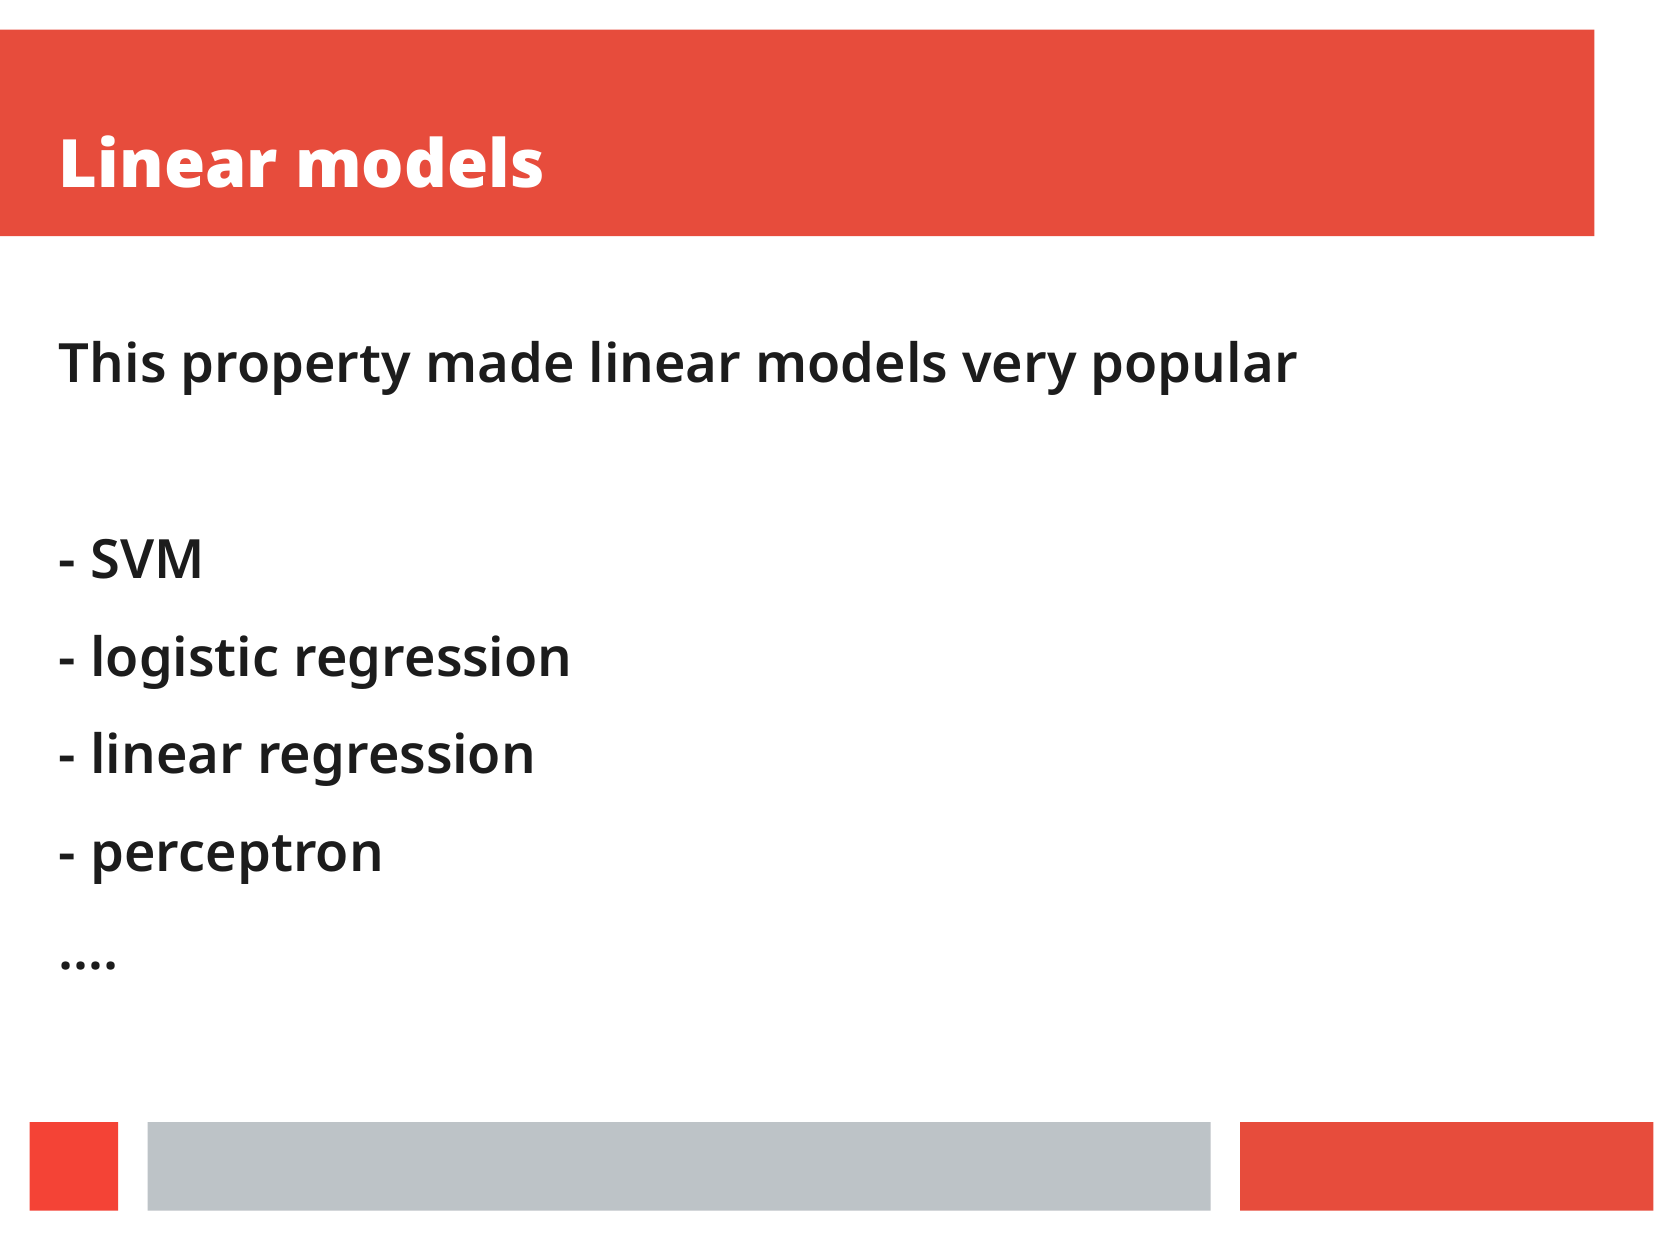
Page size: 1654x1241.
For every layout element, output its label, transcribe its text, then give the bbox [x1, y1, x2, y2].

list This property made linear models very popular - SVM - logistic regression - linear regression - perceptron …. [59, 324, 1565, 1093]
title Linear models [59, 59, 1595, 207]
